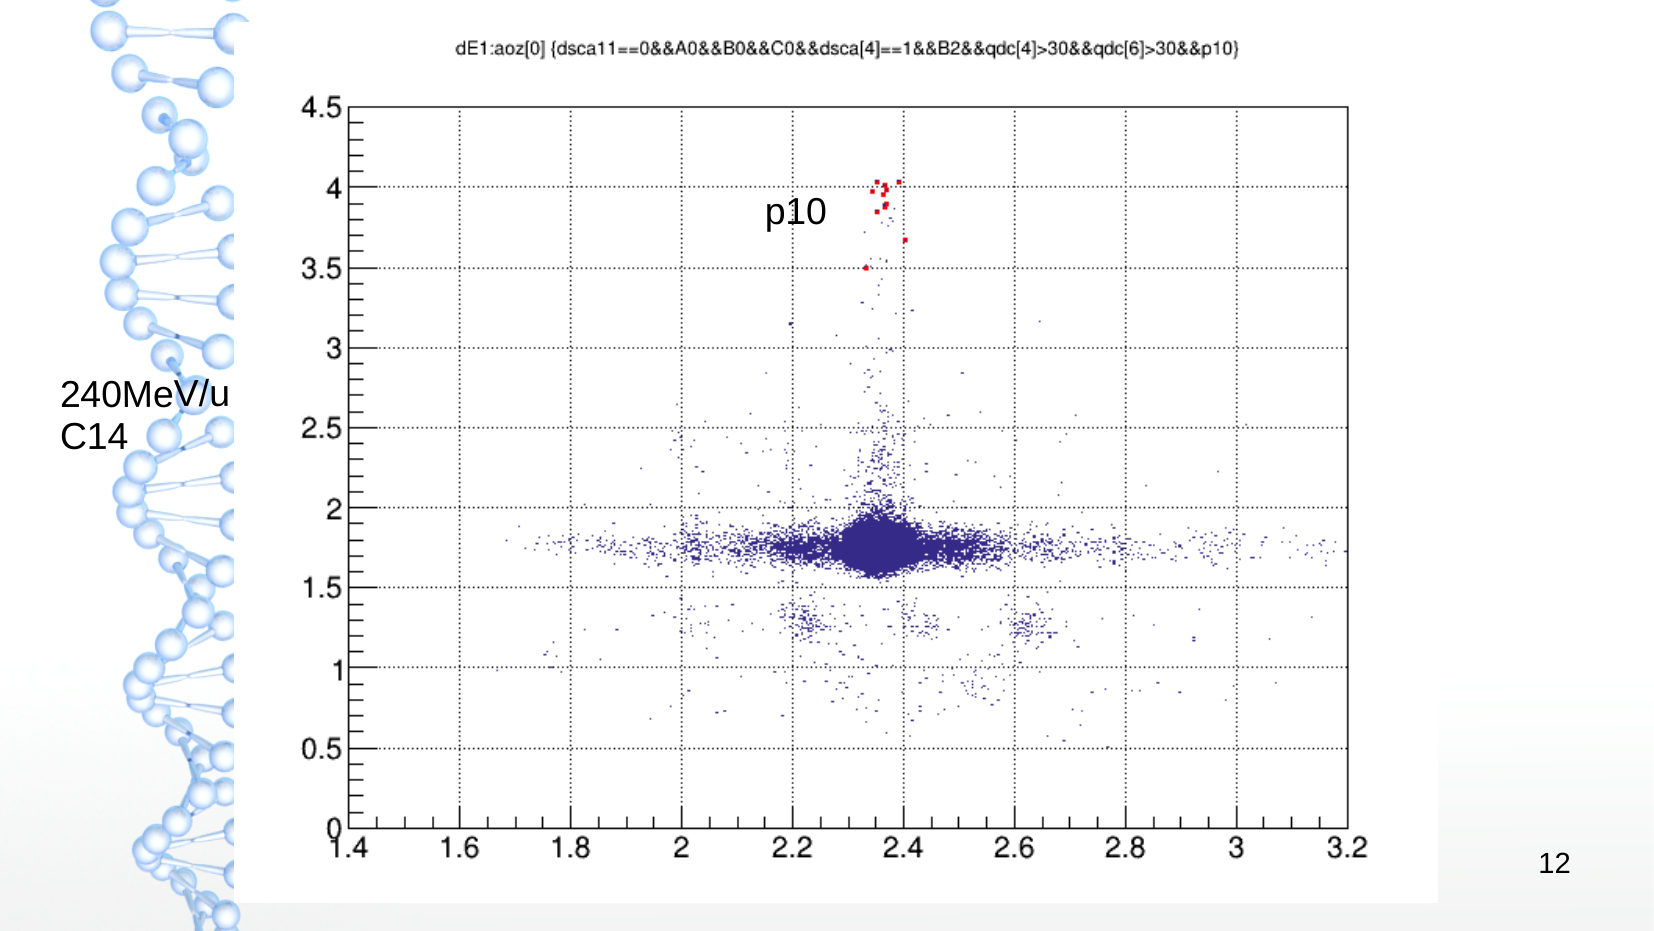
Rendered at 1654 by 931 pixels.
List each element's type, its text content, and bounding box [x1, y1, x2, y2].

picture [0, 0, 1654, 931]
text_box p10 [750, 183, 871, 241]
text_box 240MeV/u C14 [45, 364, 285, 466]
